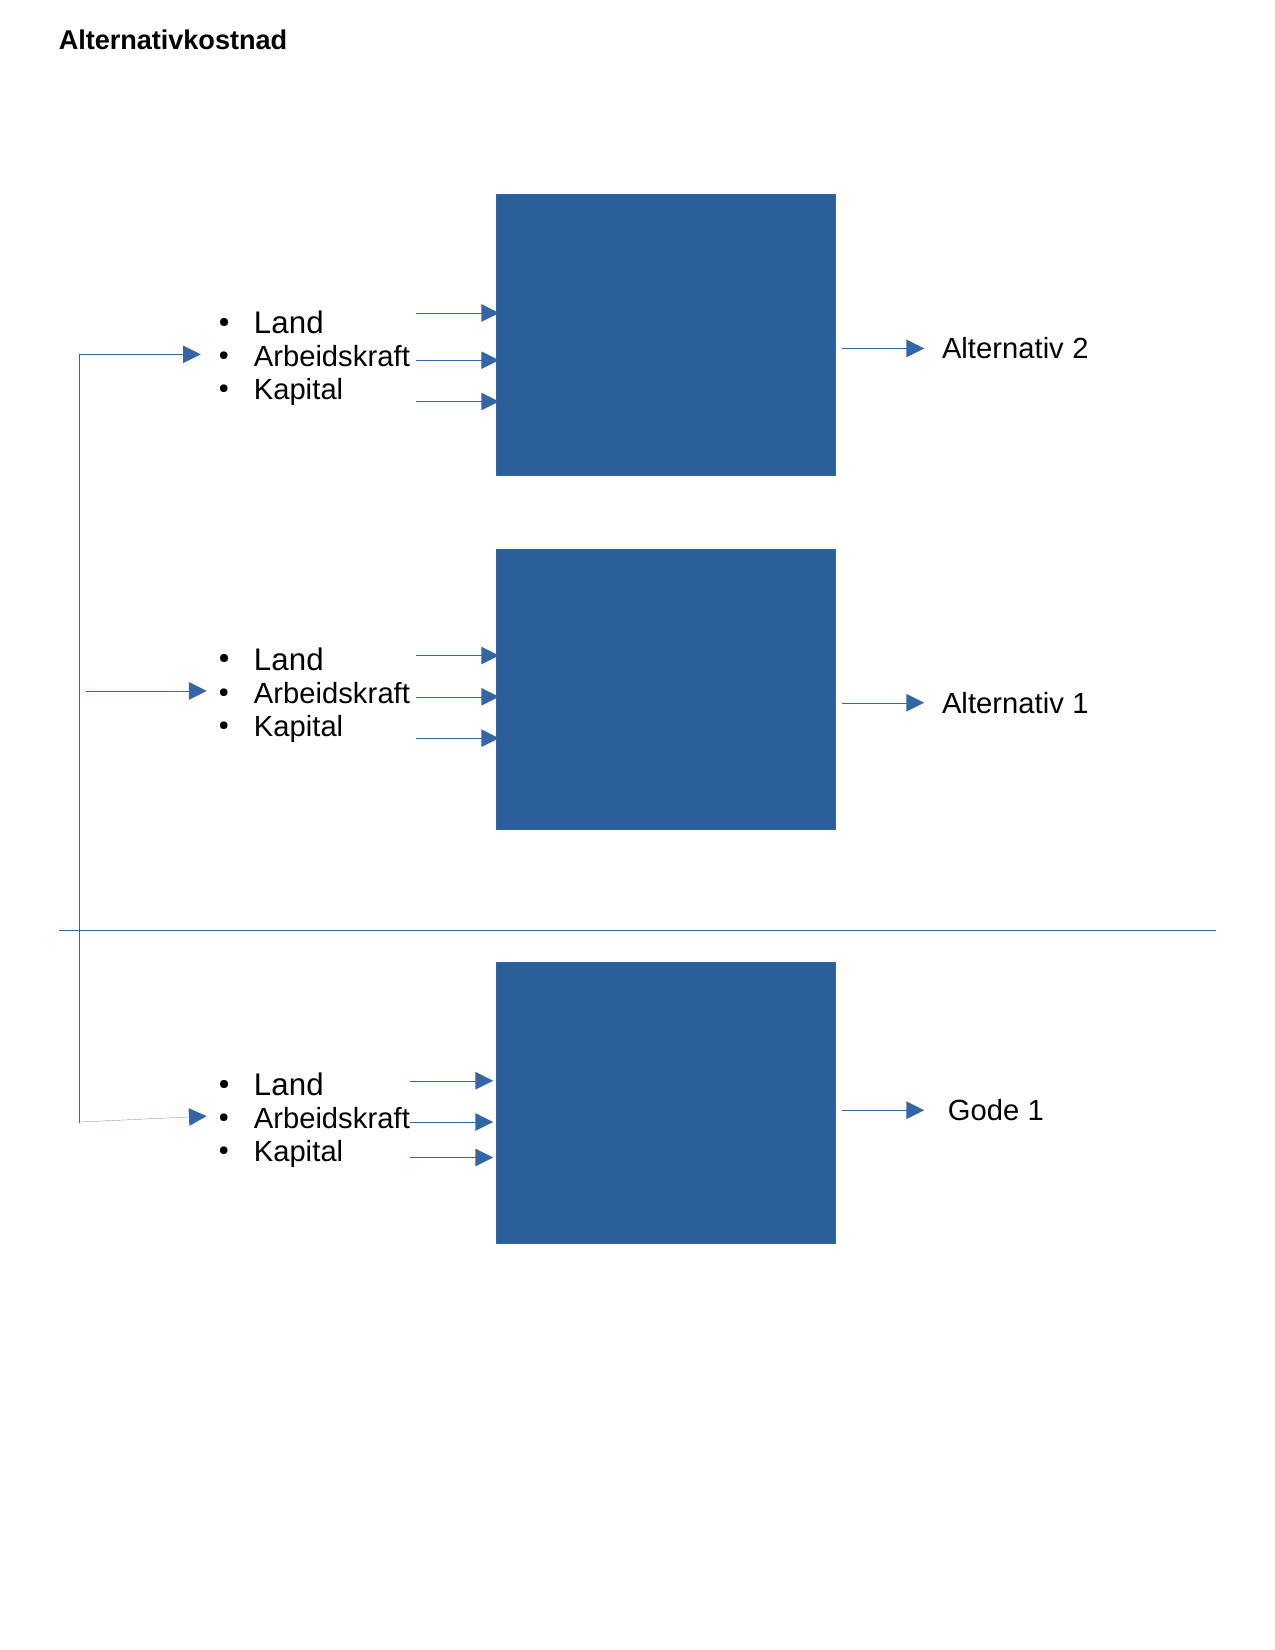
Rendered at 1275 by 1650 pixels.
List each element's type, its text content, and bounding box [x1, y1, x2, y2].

text_box [496, 549, 836, 830]
text_box Land Arbeidskraft Kapital [203, 634, 426, 751]
text_box Alternativ 1 [927, 679, 1104, 727]
text_box Land Arbeidskraft Kapital [203, 1060, 426, 1176]
text_box Alternativ 2 [927, 324, 1104, 373]
text_box Land Arbeidskraft Kapital [203, 298, 426, 414]
text_box [496, 194, 836, 476]
text_box Gode 1 [933, 1086, 1059, 1135]
text_box [496, 962, 836, 1244]
text_box Alternativkostnad [44, 17, 557, 75]
